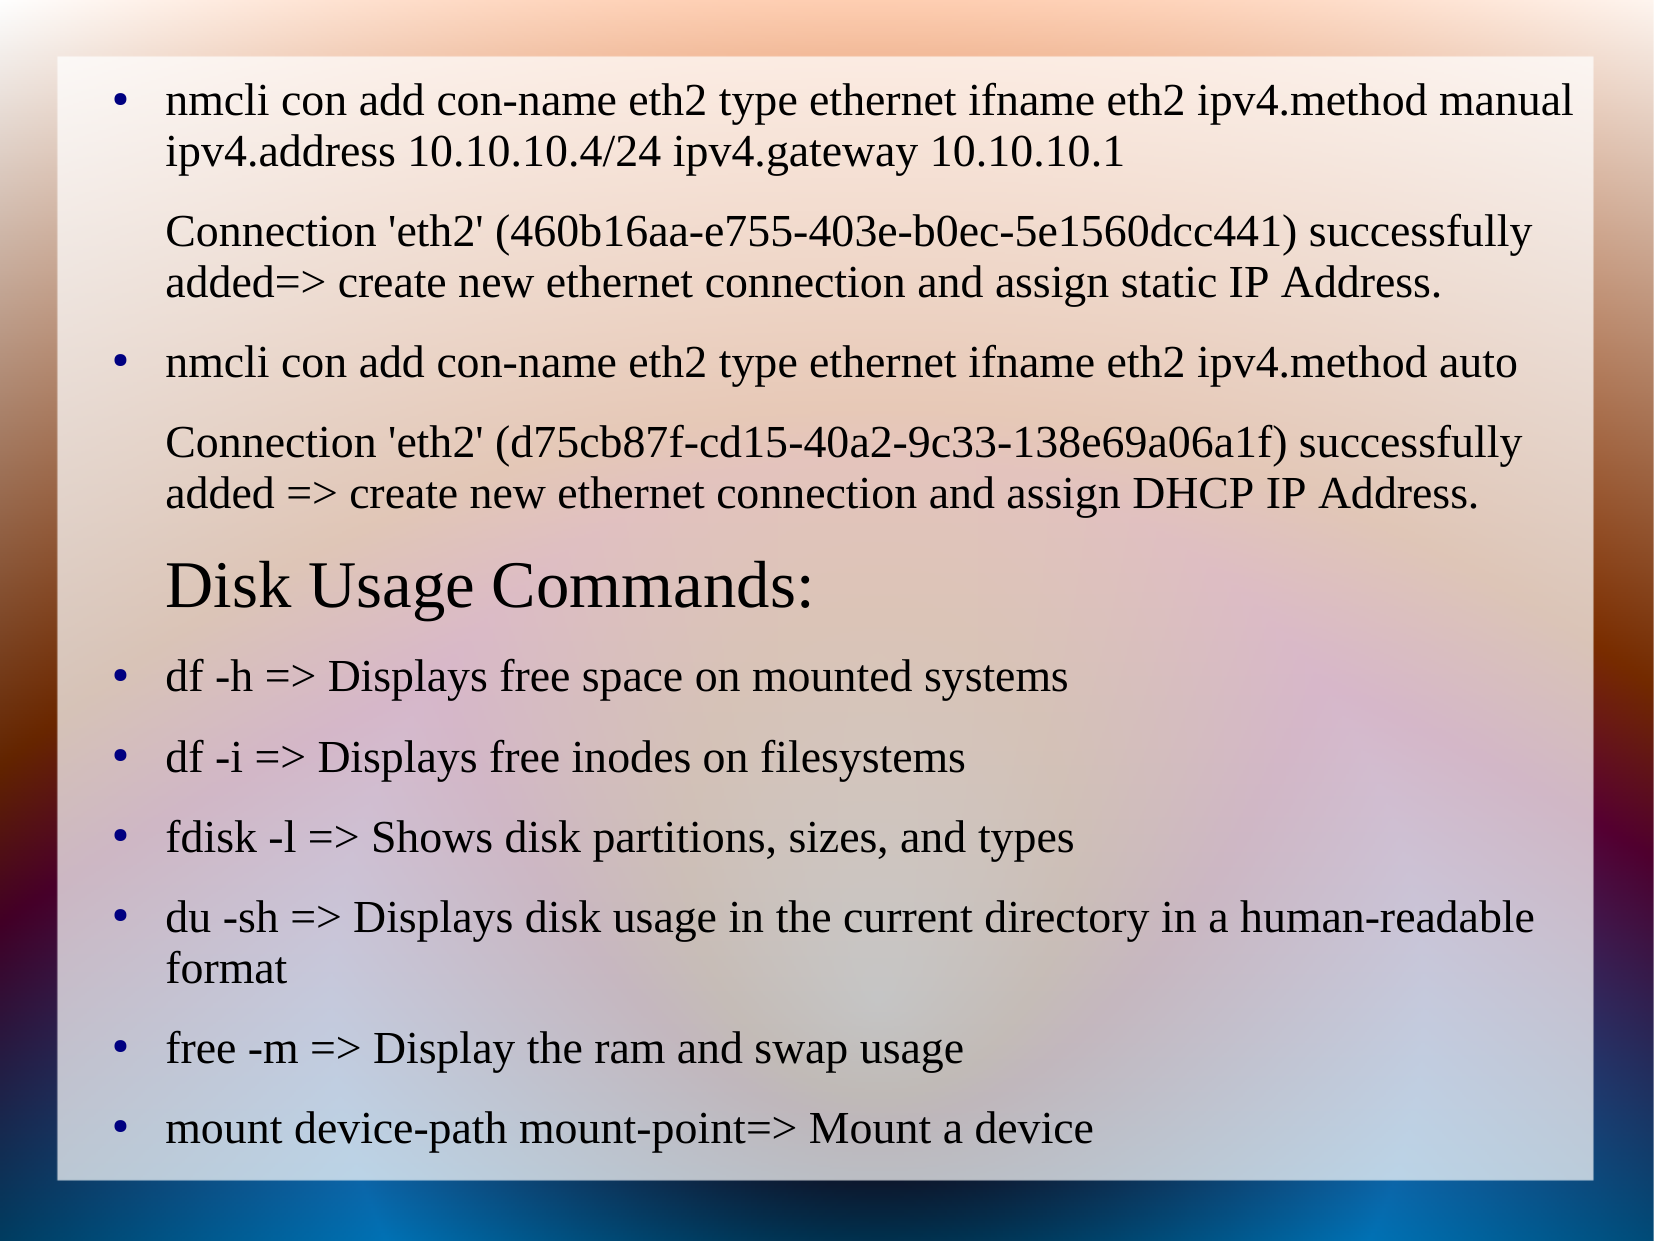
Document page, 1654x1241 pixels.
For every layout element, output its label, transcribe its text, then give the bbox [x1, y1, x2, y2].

picture [0, 0, 1654, 1241]
list nmcli con add con-name eth2 type ethernet ifname eth2 ipv4.method manual ipv4.address 10.10.10.4/24 ipv4.gateway 10.10.10.1 Connection 'eth2' (460b16aa-e755-403e-b0ec-5e1560dcc441) successfully added=> create new ethernet connection and assign static IP Address. nmcli con add con-name eth2 type ethernet ifname eth2 ipv4.method auto Connection 'eth2' (d75cb87f-cd15-40a2-9c33-138e69a06a1f) successfully added => create new ethernet connection and assign DHCP IP Address. Disk Usage Commands: df -h => Displays free space on mounted systems df -i => Displays free inodes on filesystems fdisk -l => Shows disk partitions, sizes, and types du -sh => Displays disk usage in the current directory in a human-readable format free -m => Display the ram and swap usage mount device-path mount-point=> Mount a device [94, 74, 1583, 1158]
